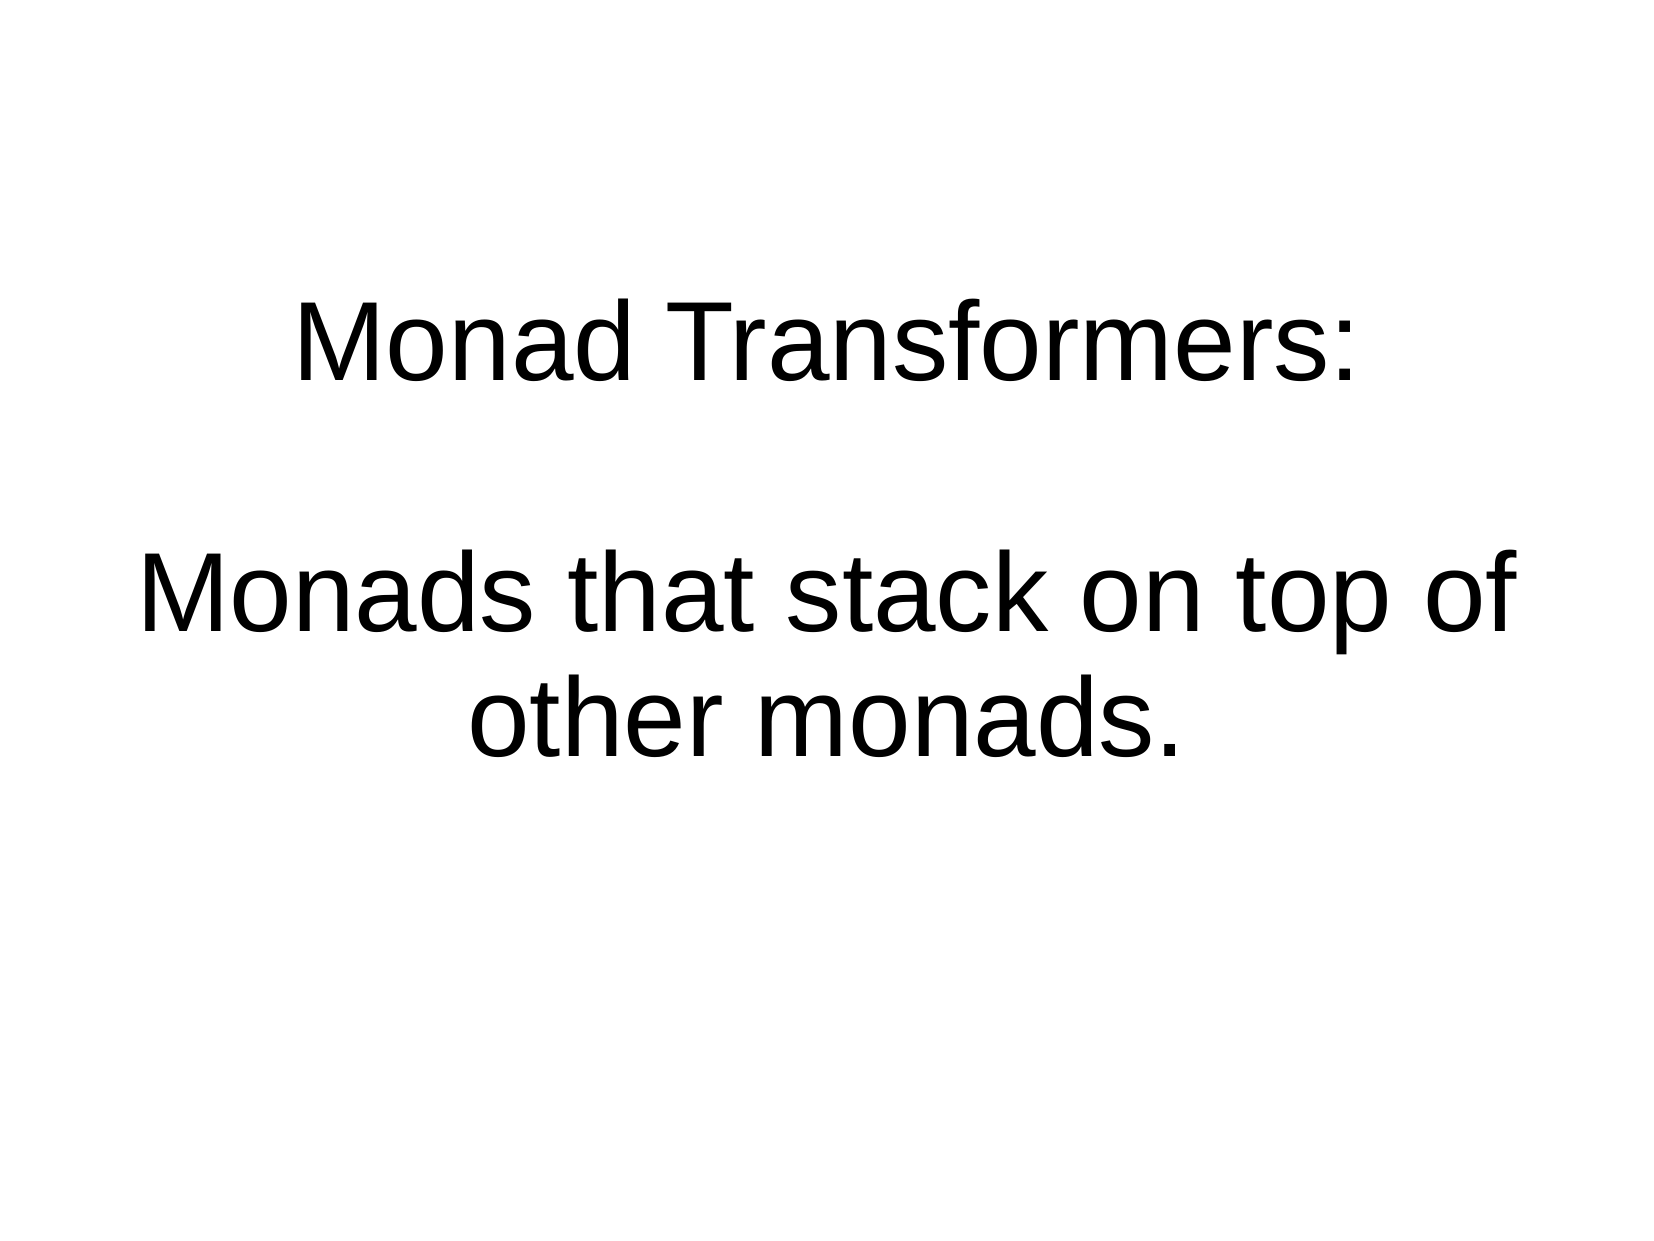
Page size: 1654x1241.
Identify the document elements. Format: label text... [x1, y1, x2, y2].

subtitle Monad Transformers: Monads that stack on top of other monads. [82, 49, 1571, 1010]
